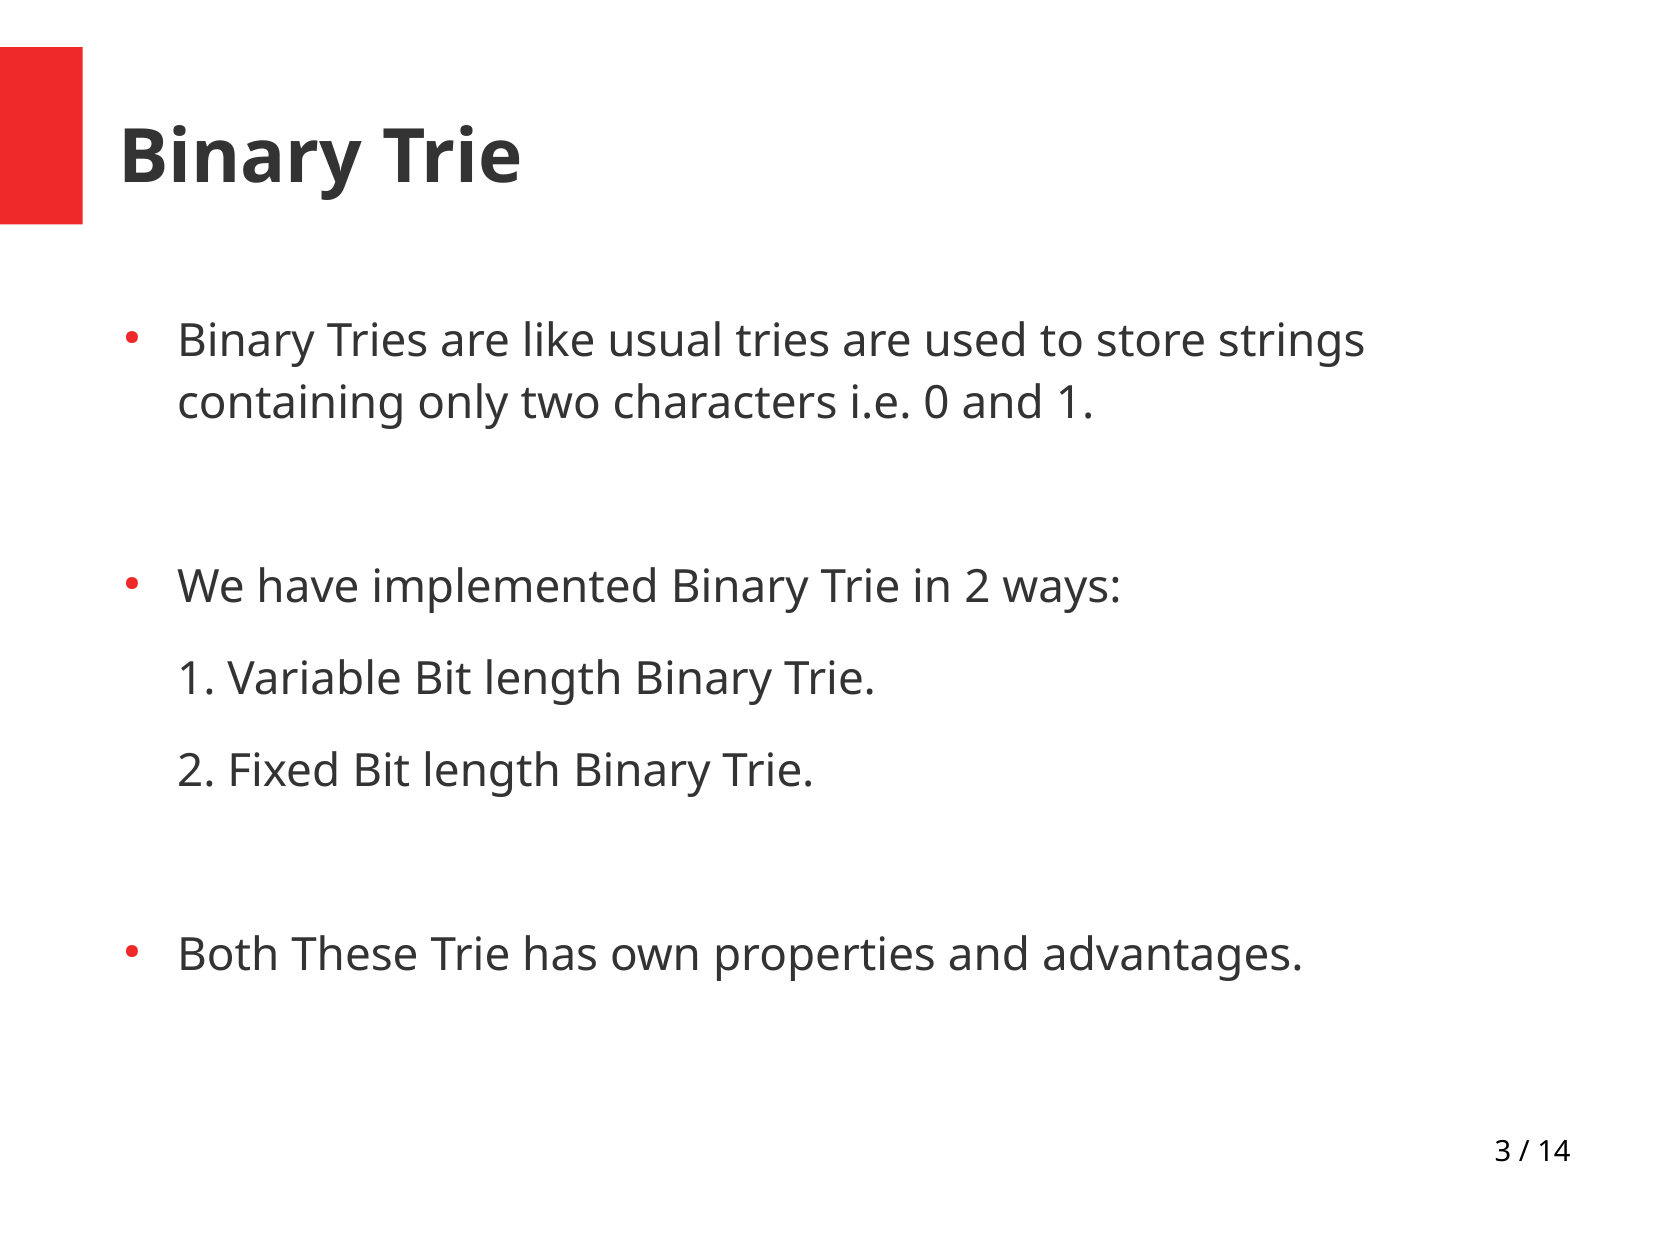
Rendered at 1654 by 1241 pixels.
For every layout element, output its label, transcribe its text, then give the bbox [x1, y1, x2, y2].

list Binary Tries are like usual tries are used to store strings containing only two characters i.e. 0 and 1. We have implemented Binary Trie in 2 ways: 1. Variable Bit length Binary Trie. 2. Fixed Bit length Binary Trie. Both These Trie has own properties and advantages. [106, 307, 1524, 1027]
title Binary Trie [118, 49, 1571, 257]
